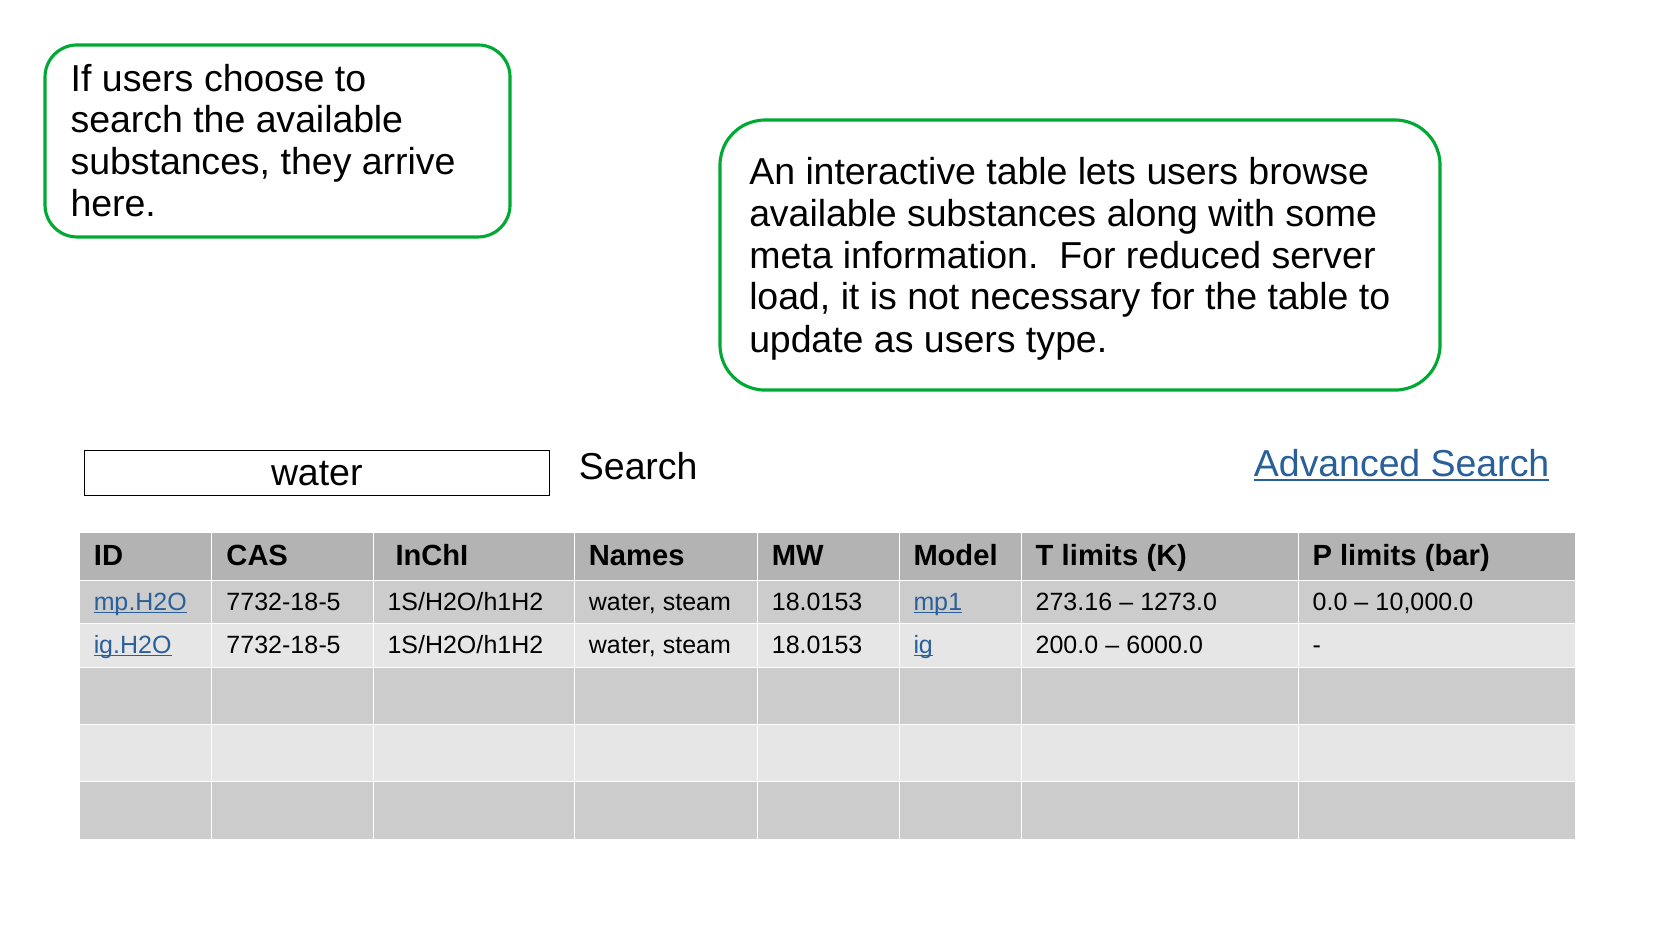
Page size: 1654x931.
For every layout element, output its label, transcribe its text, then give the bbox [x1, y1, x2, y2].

table_cell [575, 782, 757, 839]
table_header Names [575, 533, 757, 580]
table_cell [374, 782, 574, 839]
table_cell mp1 [900, 581, 1021, 623]
text_box If users choose to search the available substances, they arrive here. [45, 44, 511, 237]
table_cell [212, 782, 373, 839]
table_cell 0.0 – 10,000.0 [1299, 581, 1575, 623]
table_cell [80, 782, 211, 839]
table_cell [374, 668, 574, 724]
table_cell 18.0153 [758, 624, 899, 667]
text_box Advanced Search [1239, 435, 1570, 496]
table_cell [900, 782, 1021, 839]
table_cell [758, 668, 899, 724]
table_cell ig.H2O [80, 624, 211, 667]
table_cell water, steam [575, 624, 757, 667]
table_cell water, steam [575, 581, 757, 623]
text_box water [84, 450, 550, 496]
table_cell [80, 725, 211, 781]
table_cell [212, 725, 373, 781]
table_header MW [758, 533, 899, 580]
table_cell [900, 668, 1021, 724]
table_cell mp.H2O [80, 581, 211, 623]
table_cell [758, 725, 899, 781]
table_cell [1022, 782, 1298, 839]
table_header InChI [374, 533, 574, 580]
table_cell [575, 668, 757, 724]
table_cell [1022, 725, 1298, 781]
table_cell [212, 668, 373, 724]
table_cell [900, 725, 1021, 781]
table_cell 1S/H2O/h1H2 [374, 581, 574, 623]
table_header P limits (bar) [1299, 533, 1575, 580]
table_cell [80, 668, 211, 724]
table_cell ig [900, 624, 1021, 667]
text_box Search [564, 438, 925, 496]
table_cell [758, 782, 899, 839]
table_cell - [1299, 624, 1575, 667]
table_header CAS [212, 533, 373, 580]
table_cell 18.0153 [758, 581, 899, 623]
table_cell [575, 725, 757, 781]
table_cell 273.16 – 1273.0 [1022, 581, 1298, 623]
text_box An interactive table lets users browse available substances along with some meta information. For reduced server load, it is not necessary for the table to update as users type. [720, 120, 1441, 391]
table_header T limits (K) [1022, 533, 1298, 580]
table_cell [374, 725, 574, 781]
table_cell 1S/H2O/h1H2 [374, 624, 574, 667]
table_cell [1299, 782, 1575, 839]
table_cell 7732-18-5 [212, 624, 373, 667]
table_header ID [80, 533, 211, 580]
table_header Model [900, 533, 1021, 580]
table_cell [1299, 725, 1575, 781]
table_cell [1022, 668, 1298, 724]
table_cell 200.0 – 6000.0 [1022, 624, 1298, 667]
table_cell 7732-18-5 [212, 581, 373, 623]
table_cell [1299, 668, 1575, 724]
